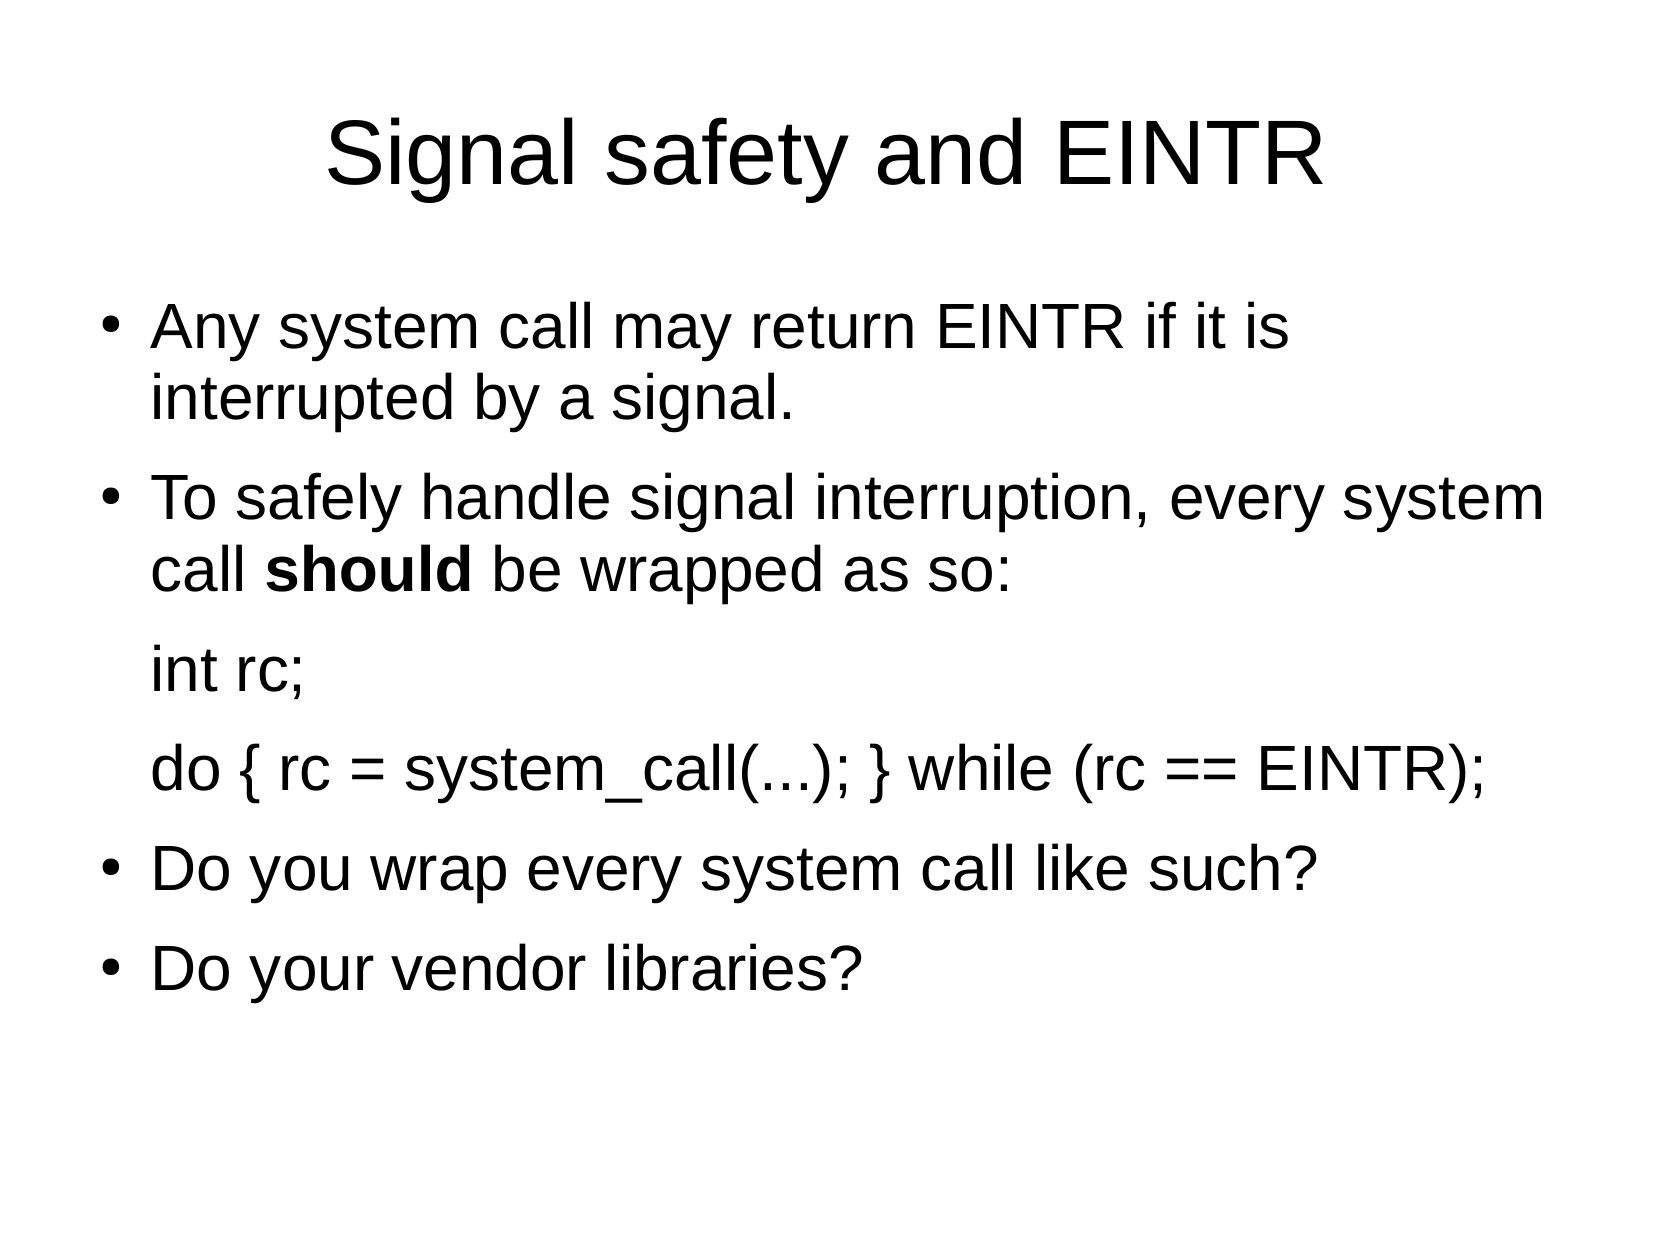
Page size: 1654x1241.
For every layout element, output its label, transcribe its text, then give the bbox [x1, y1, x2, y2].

list Any system call may return EINTR if it is interrupted by a signal. To safely handle signal interruption, every system call should be wrapped as so: int rc; do { rc = system_call(...); } while (rc == EINTR); Do you wrap every system call like such? Do your vendor libraries? [82, 290, 1571, 1010]
title Signal safety and EINTR [82, 49, 1571, 257]
